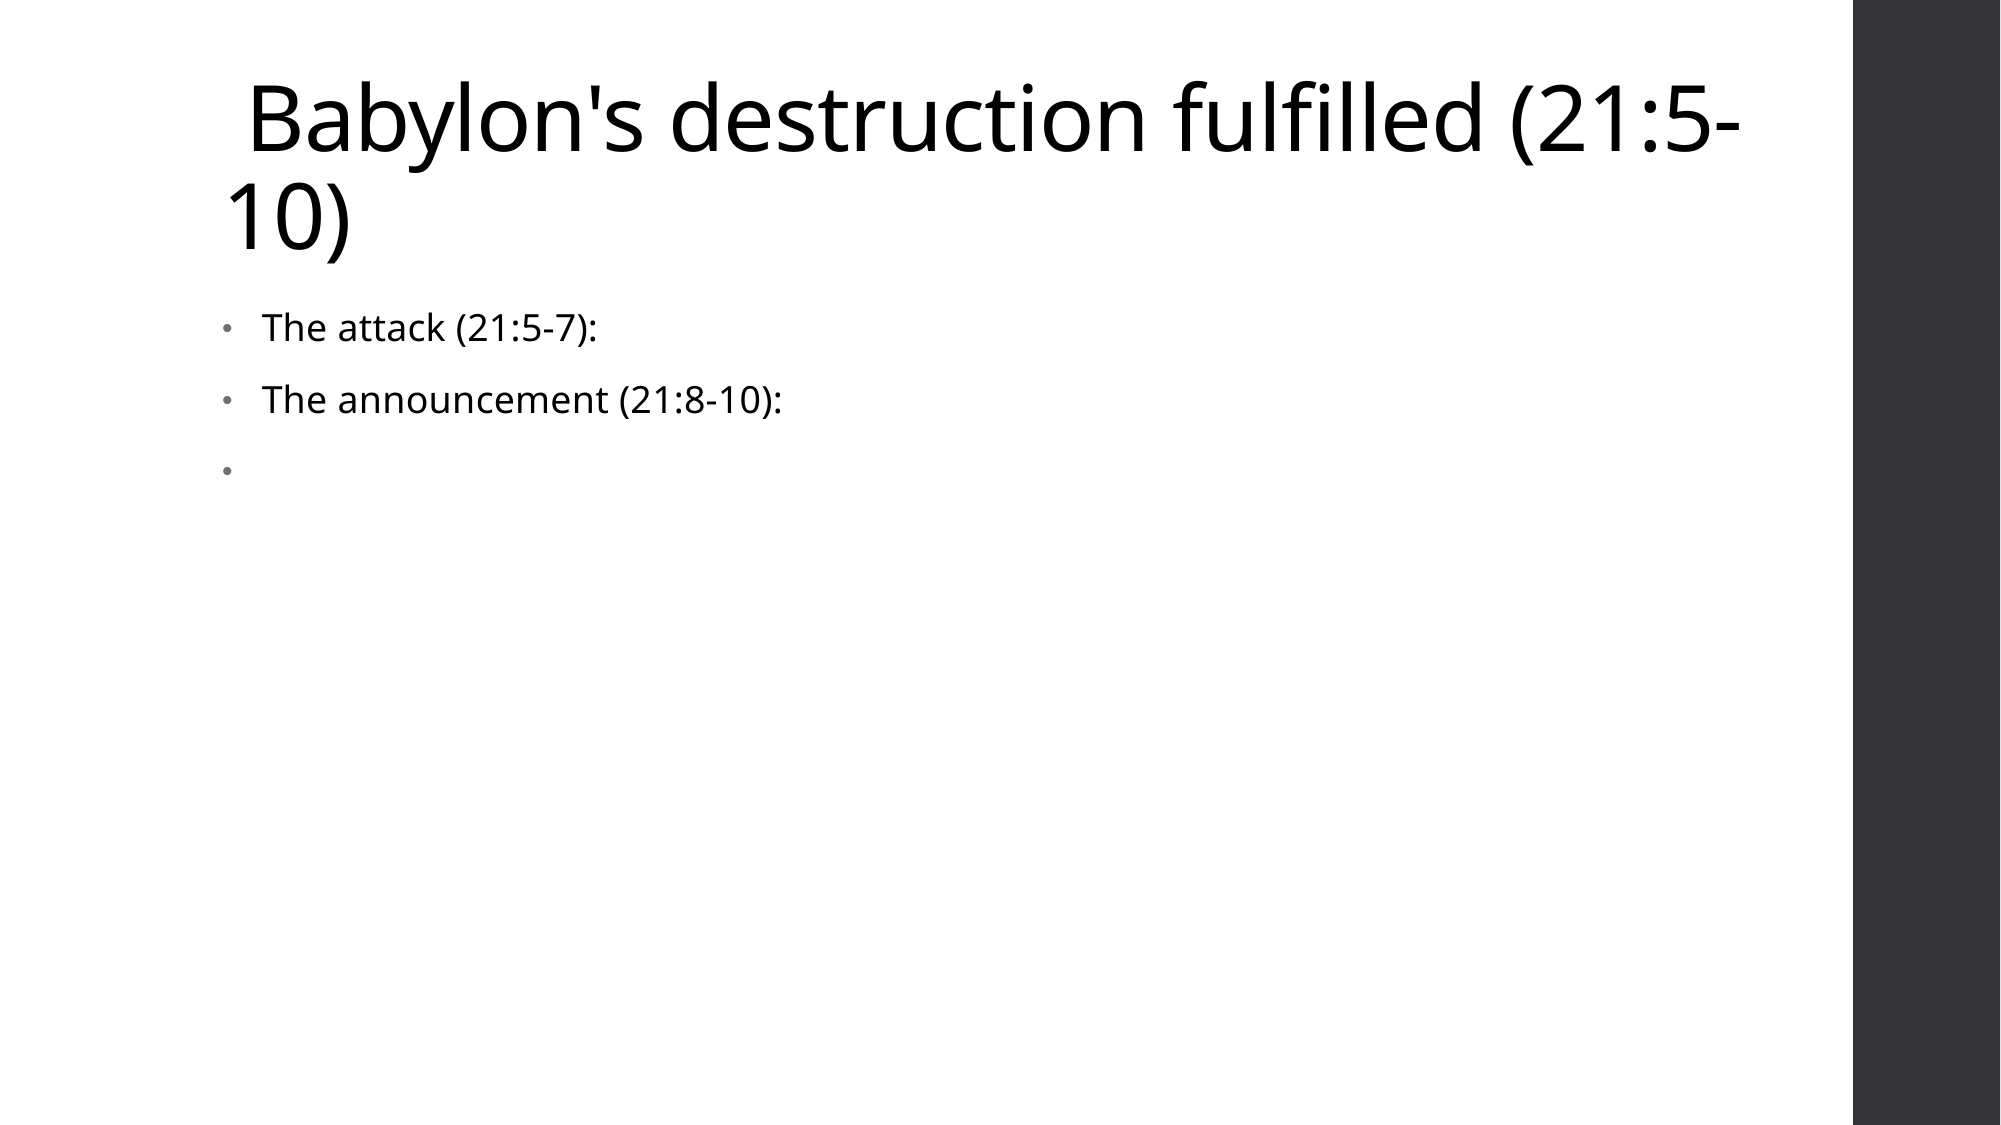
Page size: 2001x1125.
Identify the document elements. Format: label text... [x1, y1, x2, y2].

list The attack (21:5-7): The announcement (21:8-10): [206, 299, 1617, 1014]
title Babylon's destruction fulfilled (21:5-10) [206, 60, 1797, 278]
